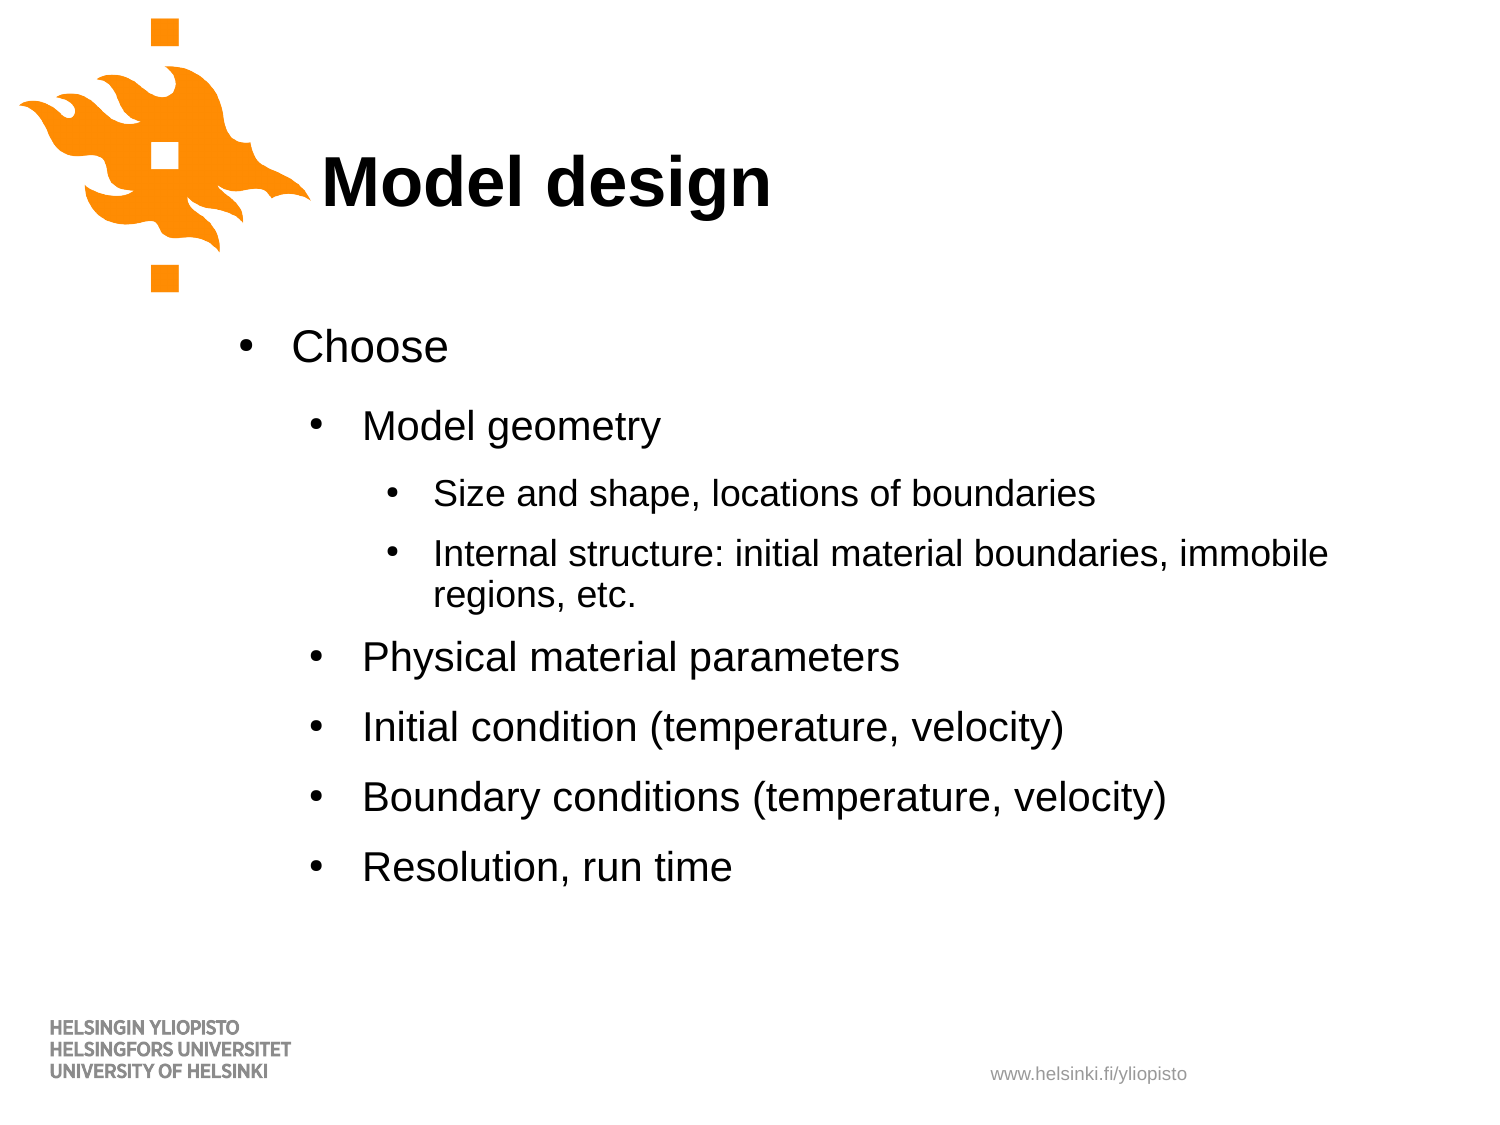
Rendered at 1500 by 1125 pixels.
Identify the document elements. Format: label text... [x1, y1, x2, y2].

title Model design [321, 87, 1447, 276]
picture [0, 0, 337, 318]
list Choose Model geometry Size and shape, locations of boundaries Internal structure: initial material boundaries, immobile regions, etc. Physical material parameters Initial condition (temperature, velocity) Boundary conditions (temperature, velocity) Resolution, run time [220, 321, 1447, 974]
picture [32, 1001, 309, 1096]
